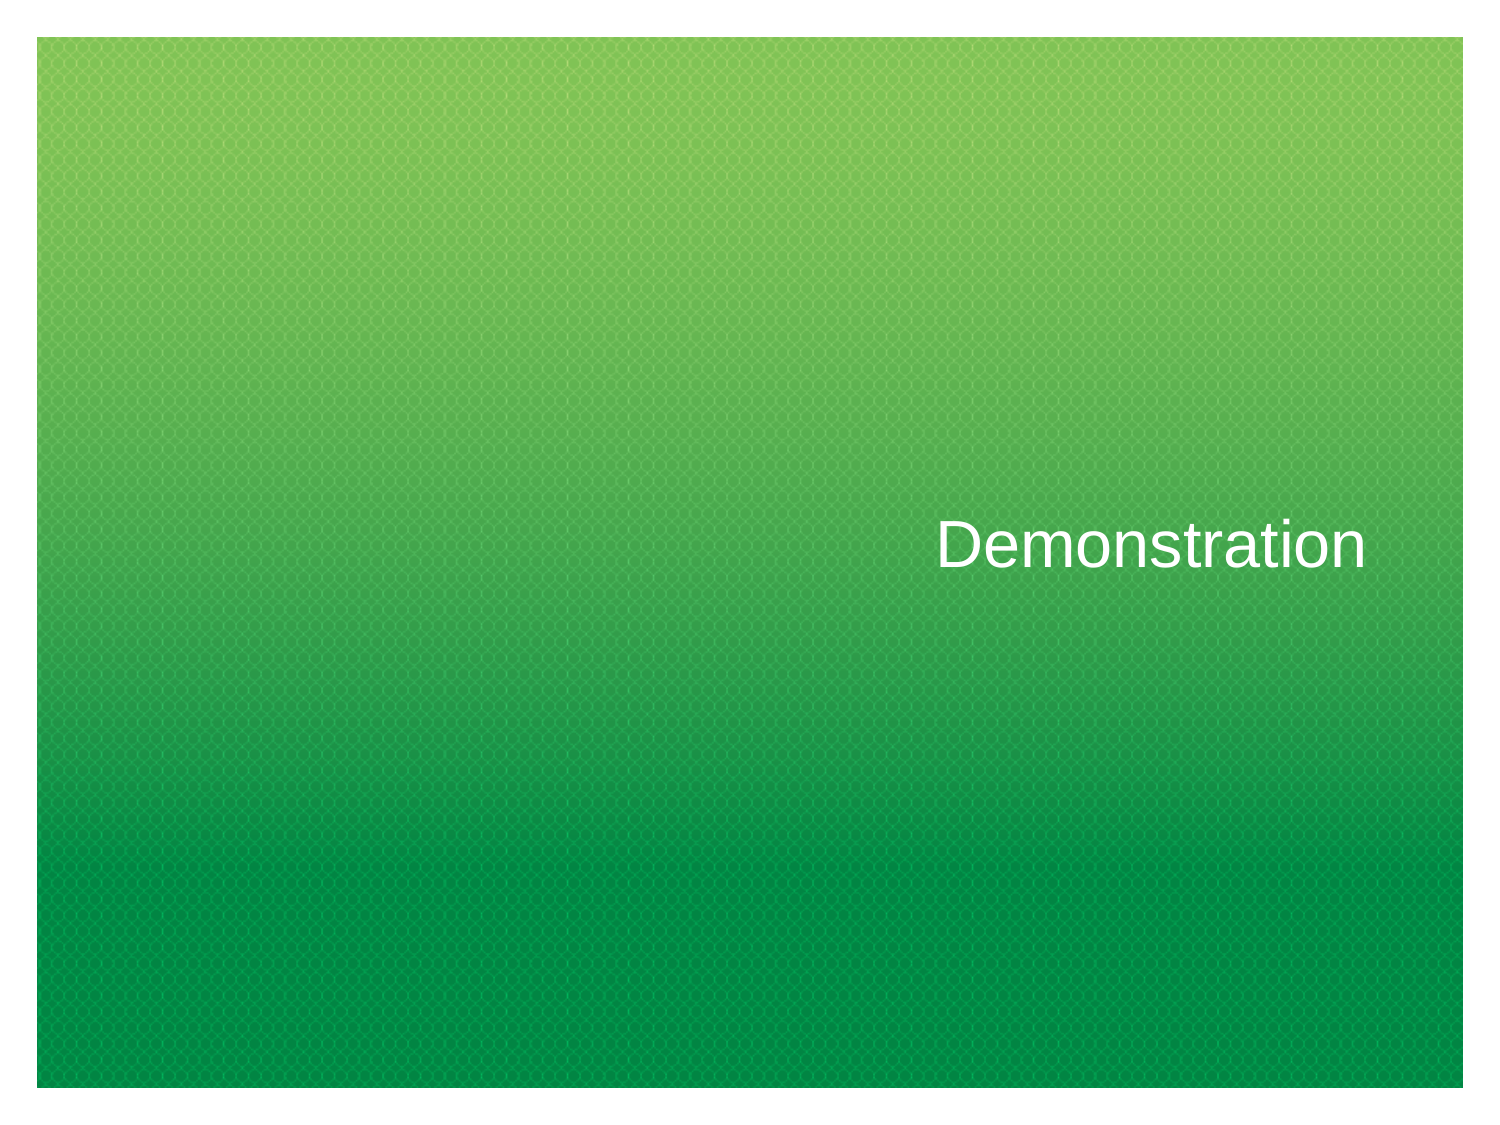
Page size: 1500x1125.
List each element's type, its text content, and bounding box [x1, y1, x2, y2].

picture [37, 37, 1463, 1088]
title Demonstration [135, 450, 1369, 638]
